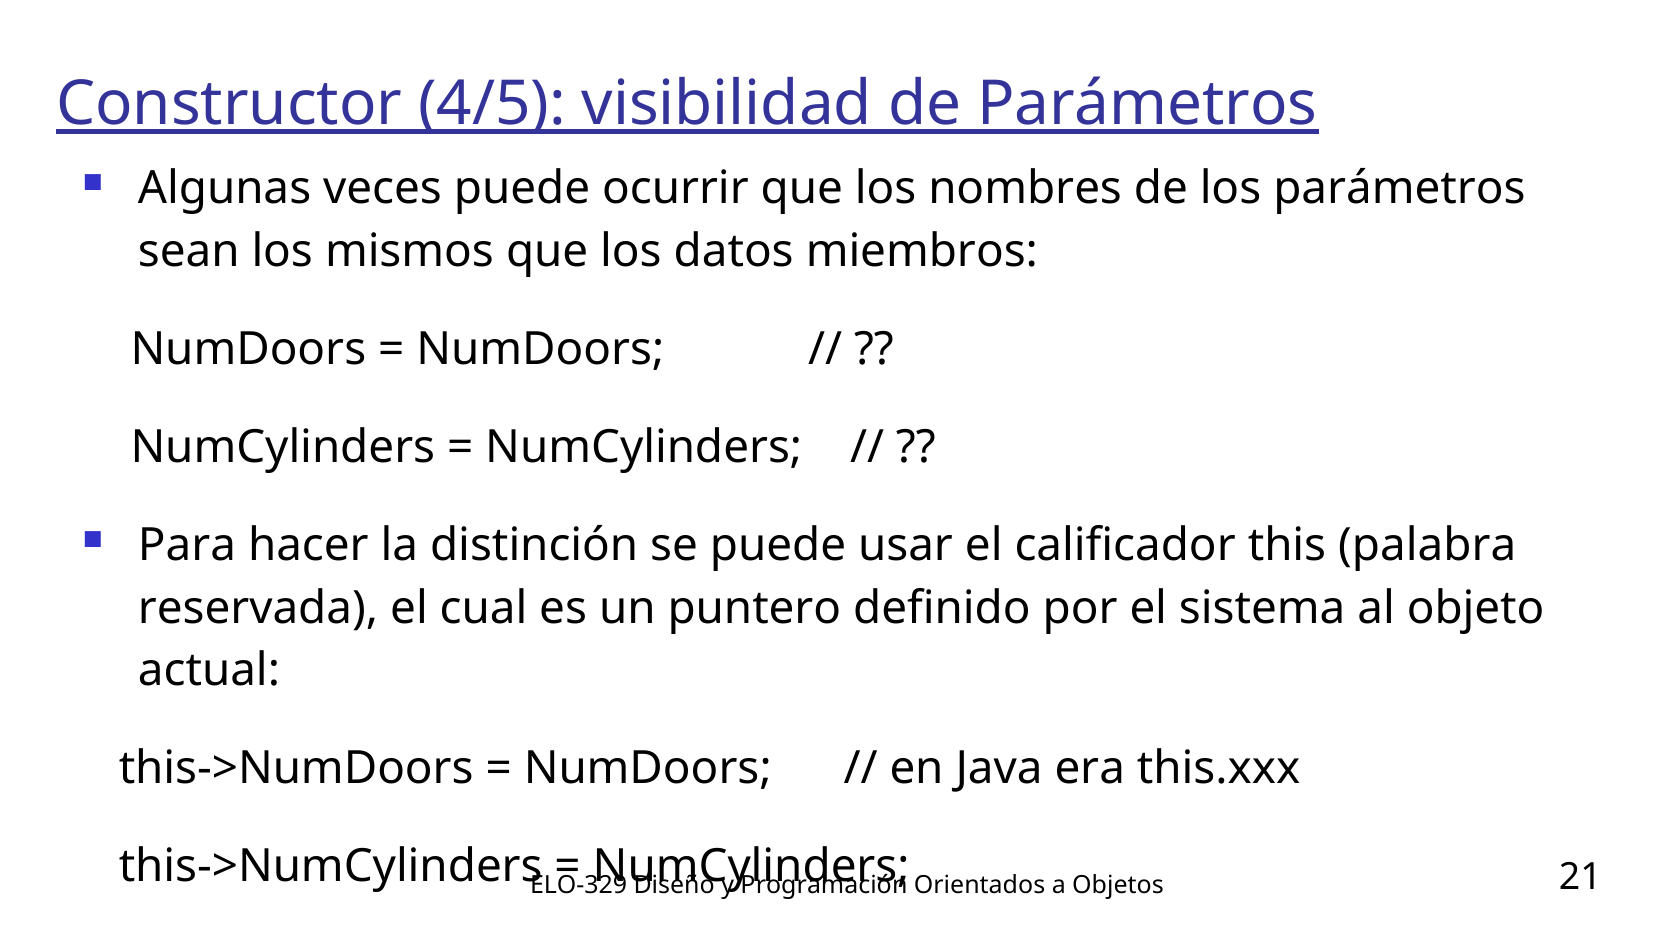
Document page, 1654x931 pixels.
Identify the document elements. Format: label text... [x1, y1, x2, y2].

list Algunas veces puede ocurrir que los nombres de los parámetros sean los mismos que los datos miembros: NumDoors = NumDoors; // ?? NumCylinders = NumCylinders; // ?? Para hacer la distinción se puede usar el calificador this (palabra reservada), el cual es un puntero definido por el sistema al objeto actual: this->NumDoors = NumDoors; // en Java era this.xxx this->NumCylinders = NumCylinders; [82, 155, 1612, 903]
title Constructor (4/5): visibilidad de Parámetros [41, 12, 1654, 151]
